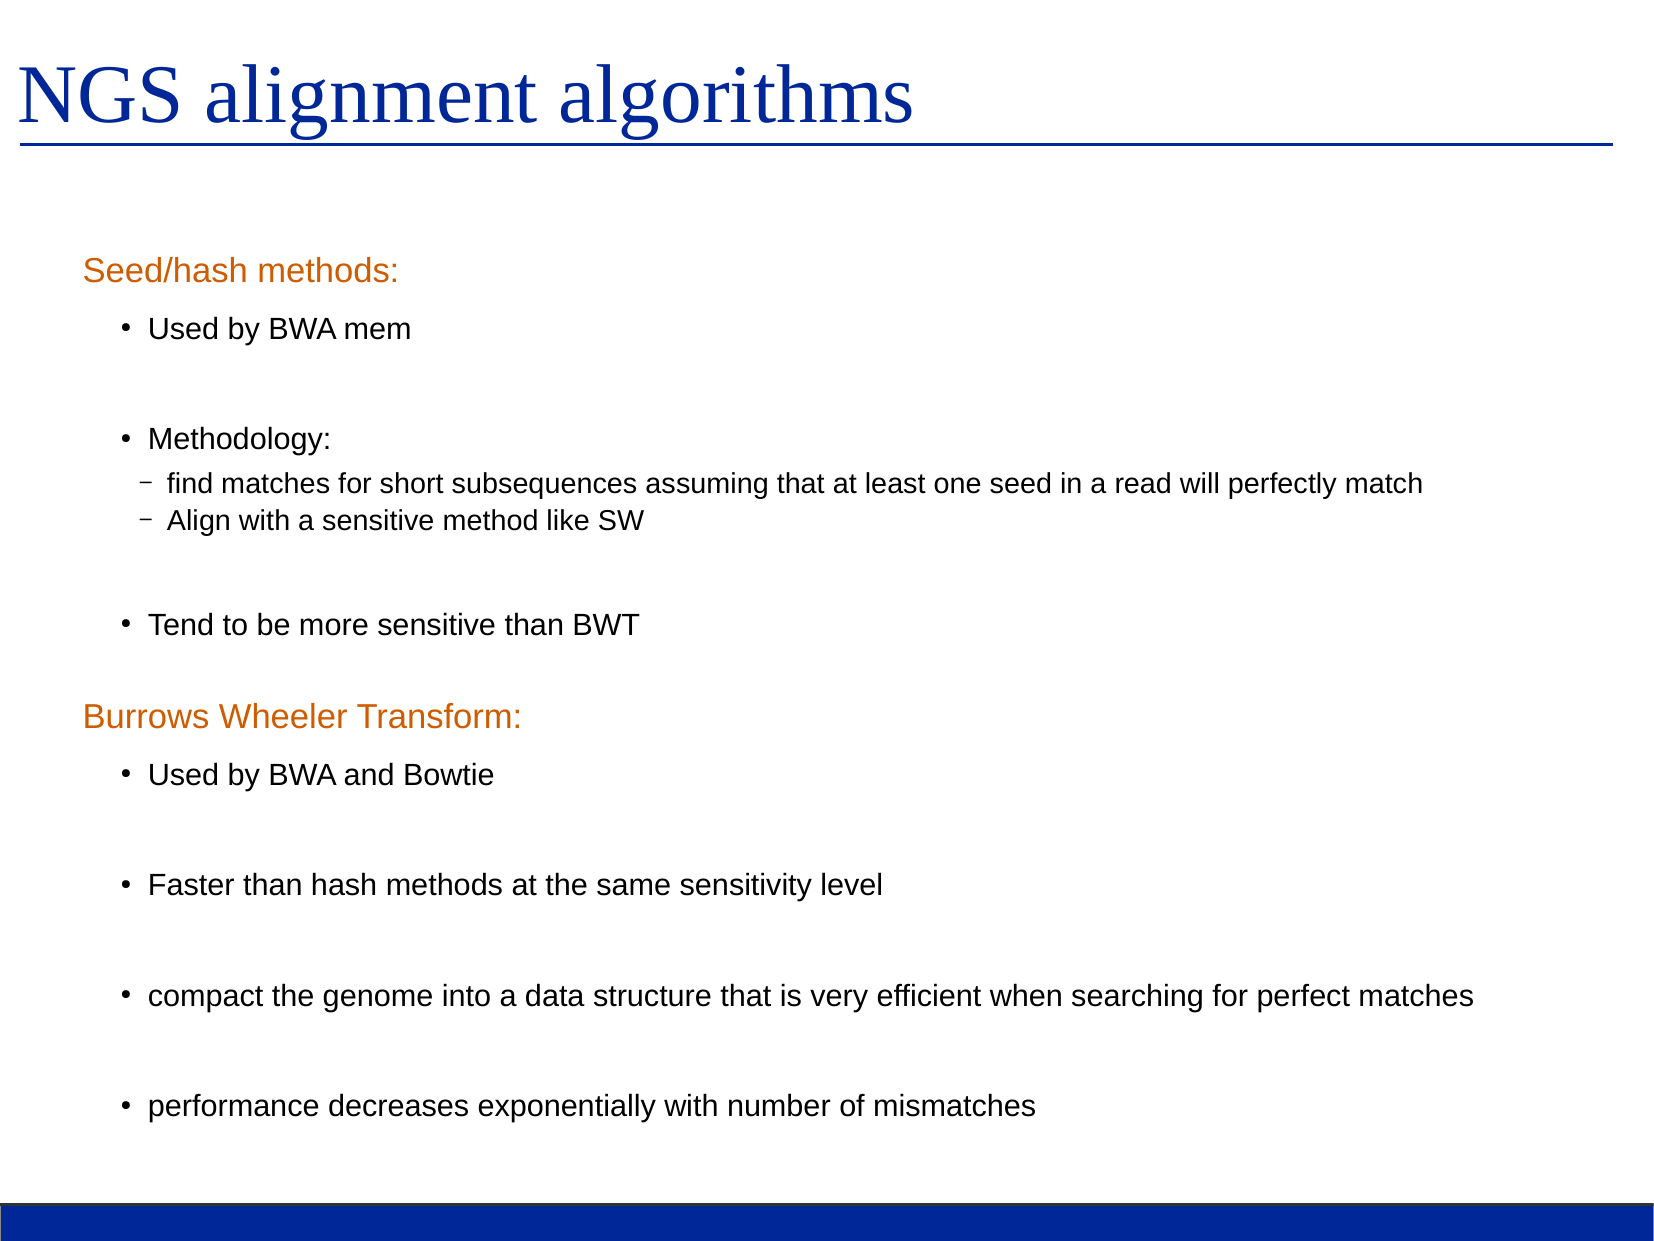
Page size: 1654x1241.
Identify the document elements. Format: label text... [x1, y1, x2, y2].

list Seed/hash methods: Used by BWA mem Methodology: find matches for short subsequences assuming that at least one seed in a read will perfectly match Align with a sensitive method like SW Tend to be more sensitive than BWT Burrows Wheeler Transform: Used by BWA and Bowtie Faster than hash methods at the same sensitivity level compact the genome into a data structure that is very efficient when searching for perfect matches performance decreases exponentially with number of mismatches [82, 251, 1571, 1127]
title NGS alignment algorithms [17, 0, 1589, 198]
